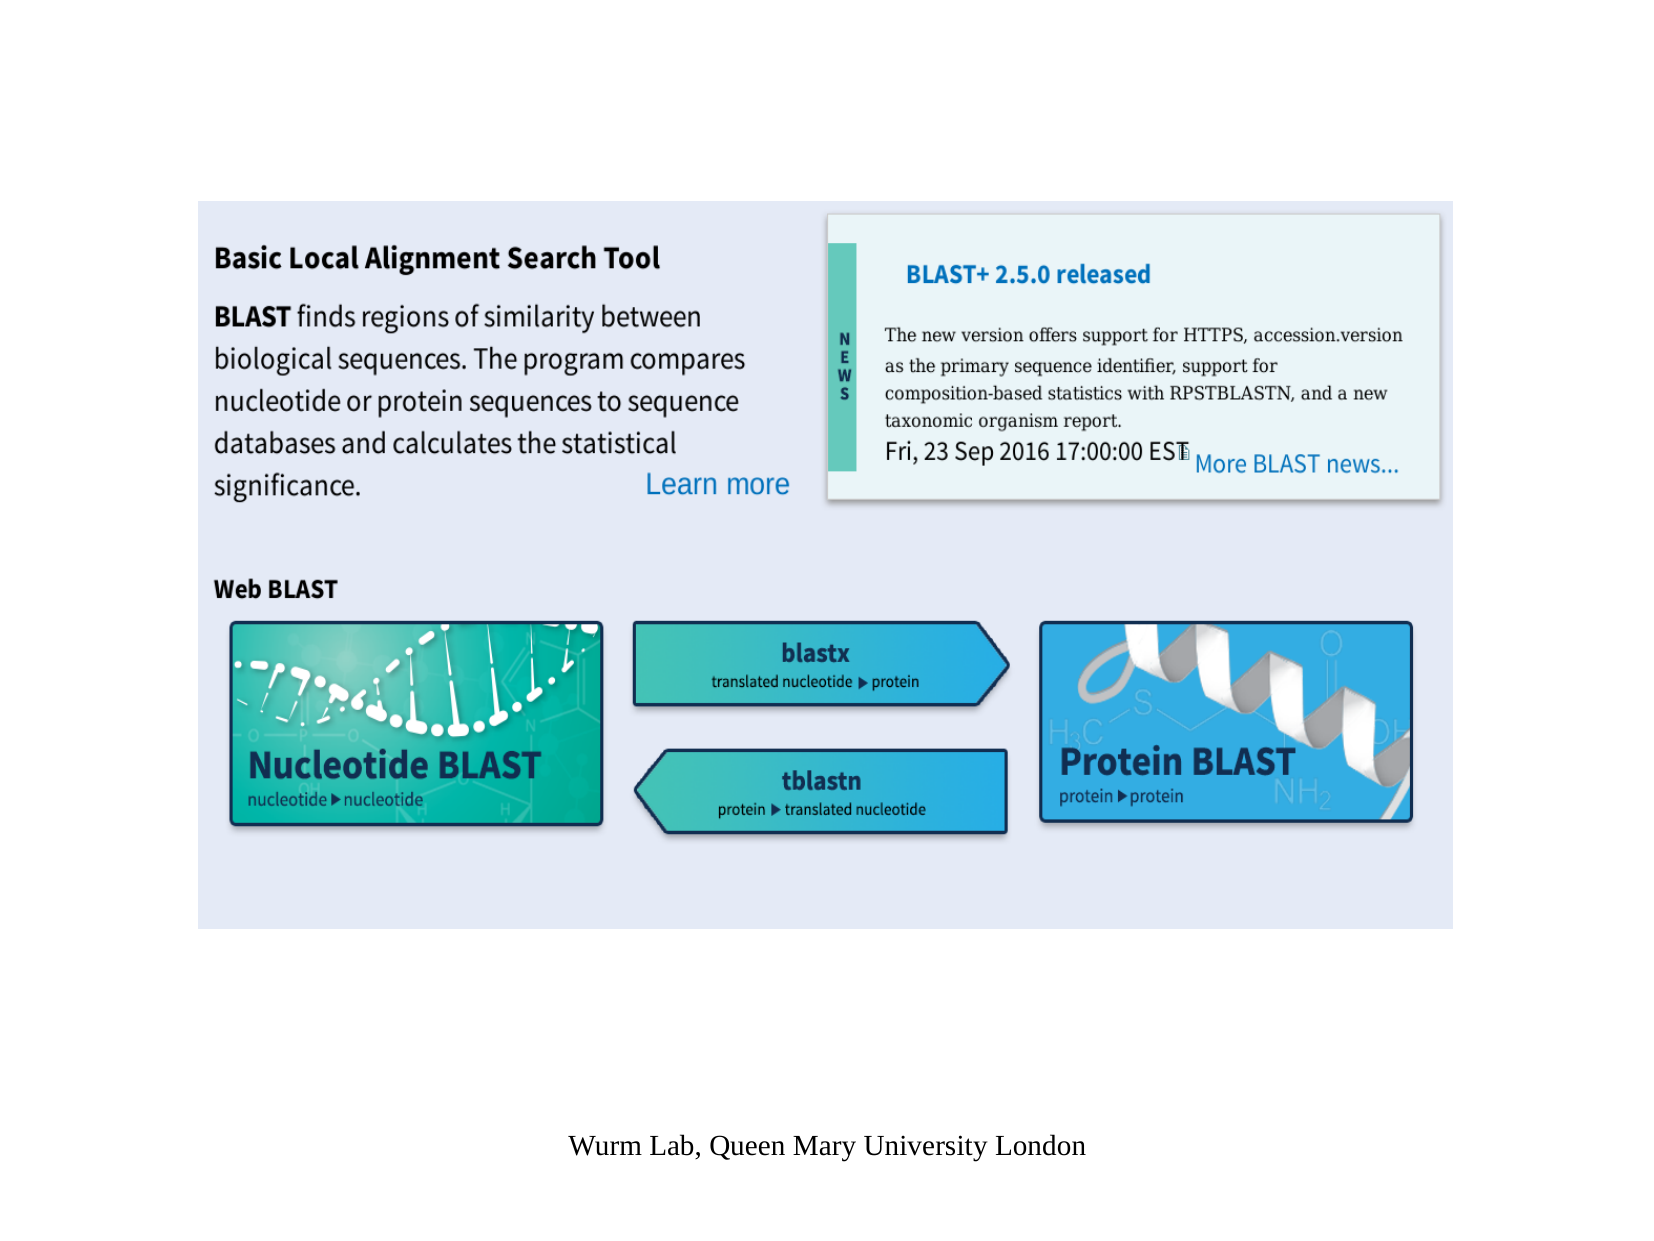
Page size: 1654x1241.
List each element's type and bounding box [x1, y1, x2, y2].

picture [198, 201, 1453, 929]
